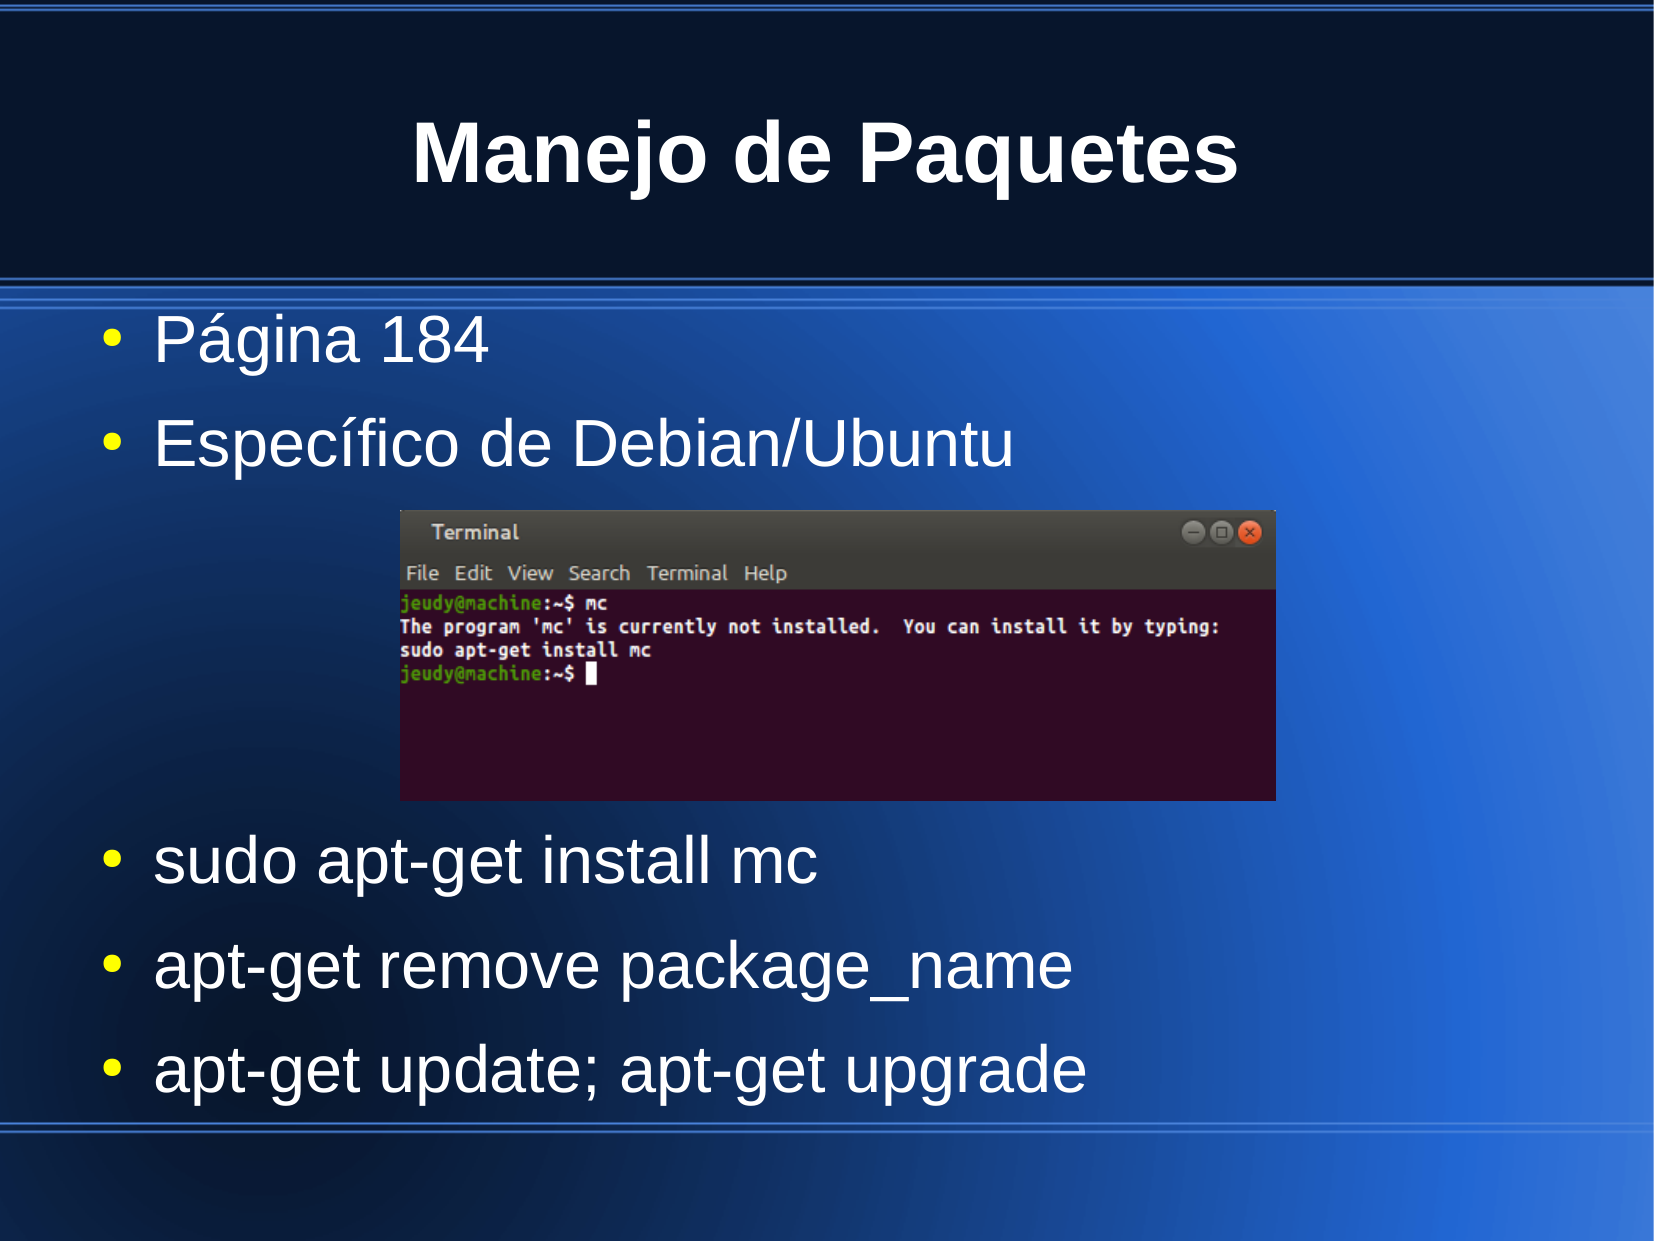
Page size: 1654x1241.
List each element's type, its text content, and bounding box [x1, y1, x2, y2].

title Manejo de Paquetes [82, 49, 1571, 257]
picture [400, 510, 1276, 801]
list Página 184 Específico de Debian/Ubuntu sudo apt-get install mc apt-get remove package_name apt-get update; apt-get upgrade [82, 302, 1571, 1241]
picture [0, 0, 1654, 1241]
